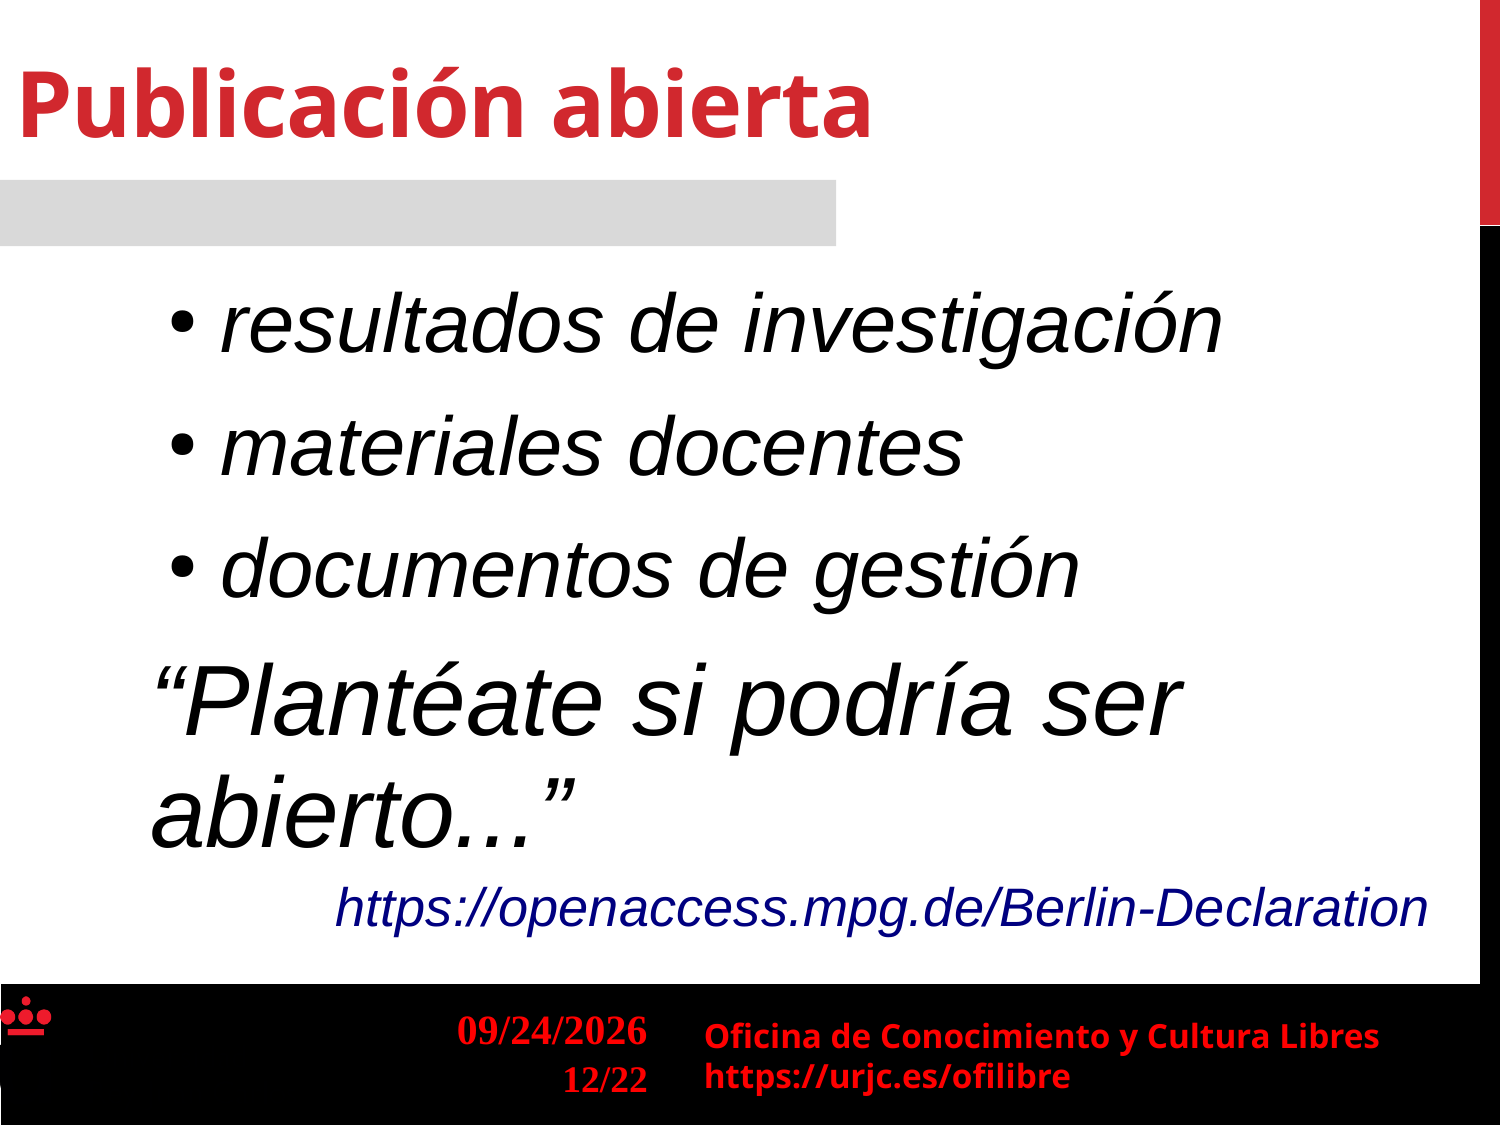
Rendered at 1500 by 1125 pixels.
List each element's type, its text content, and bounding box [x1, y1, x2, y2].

text_box Publicación abierta [0, 24, 1326, 172]
title [75, 15, 1425, 172]
list resultados de investigación materiales docentes documentos de gestión “Plantéate si podría ser abierto...” [135, 270, 1411, 886]
text_box https://openaccess.mpg.de/Berlin-Declaration [320, 870, 1471, 961]
